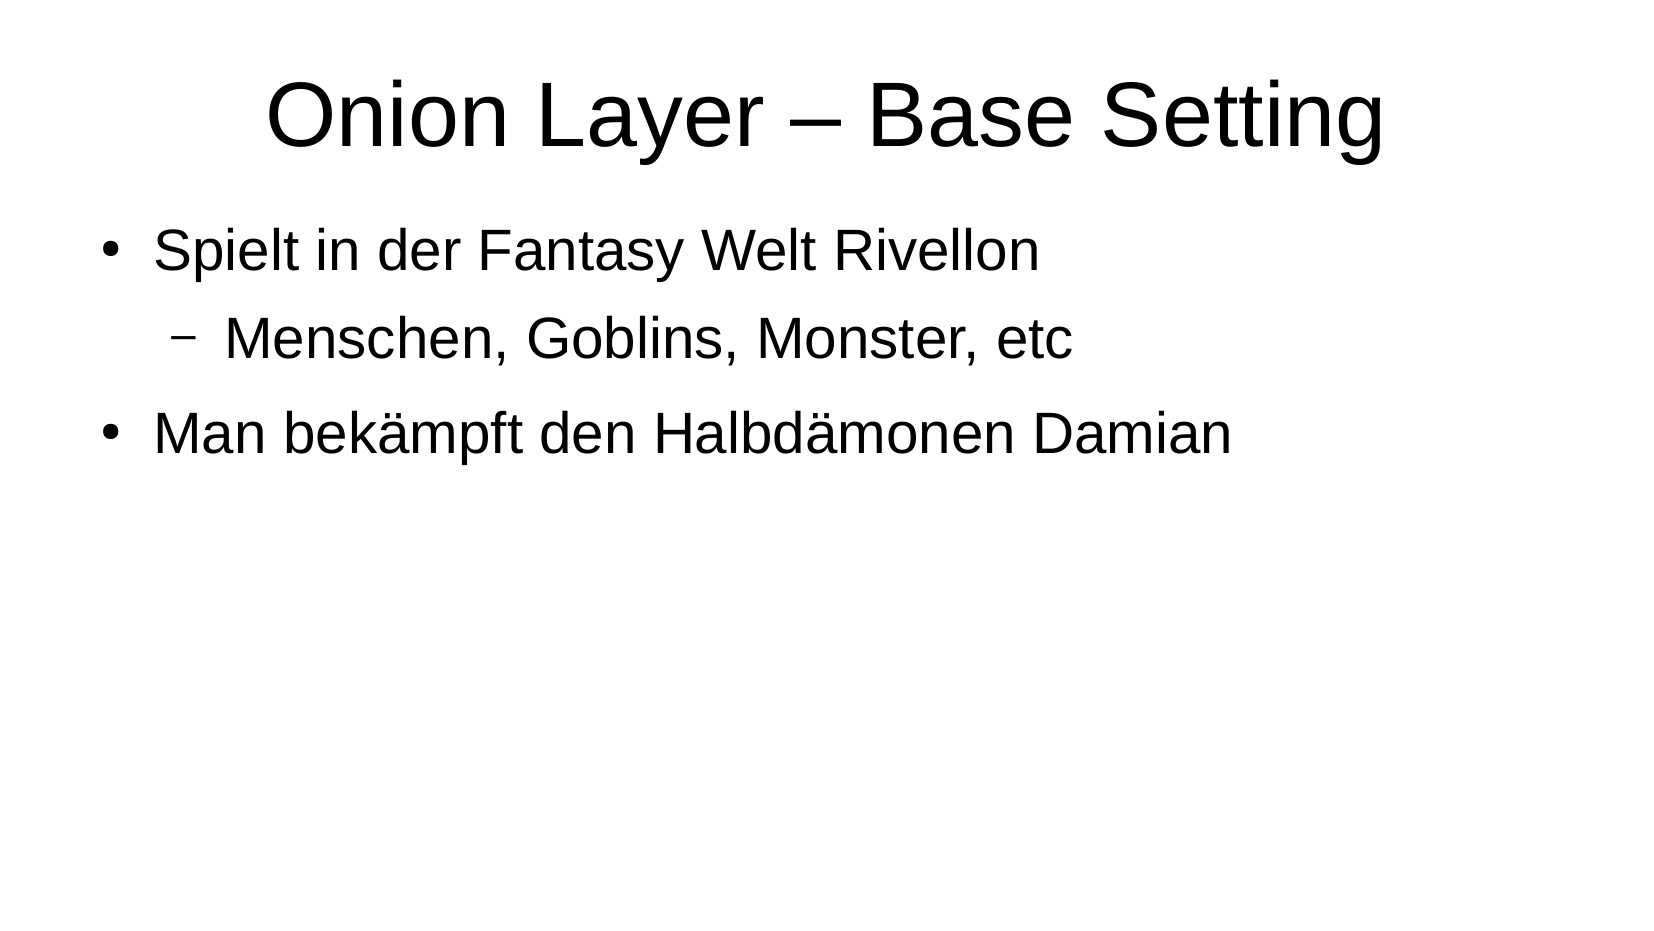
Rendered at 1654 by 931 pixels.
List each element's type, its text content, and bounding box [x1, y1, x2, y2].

title Onion Layer – Base Setting [82, 37, 1571, 193]
list Spielt in der Fantasy Welt Rivellon Menschen, Goblins, Monster, etc Man bekämpft den Halbdämonen Damian [82, 217, 1571, 758]
